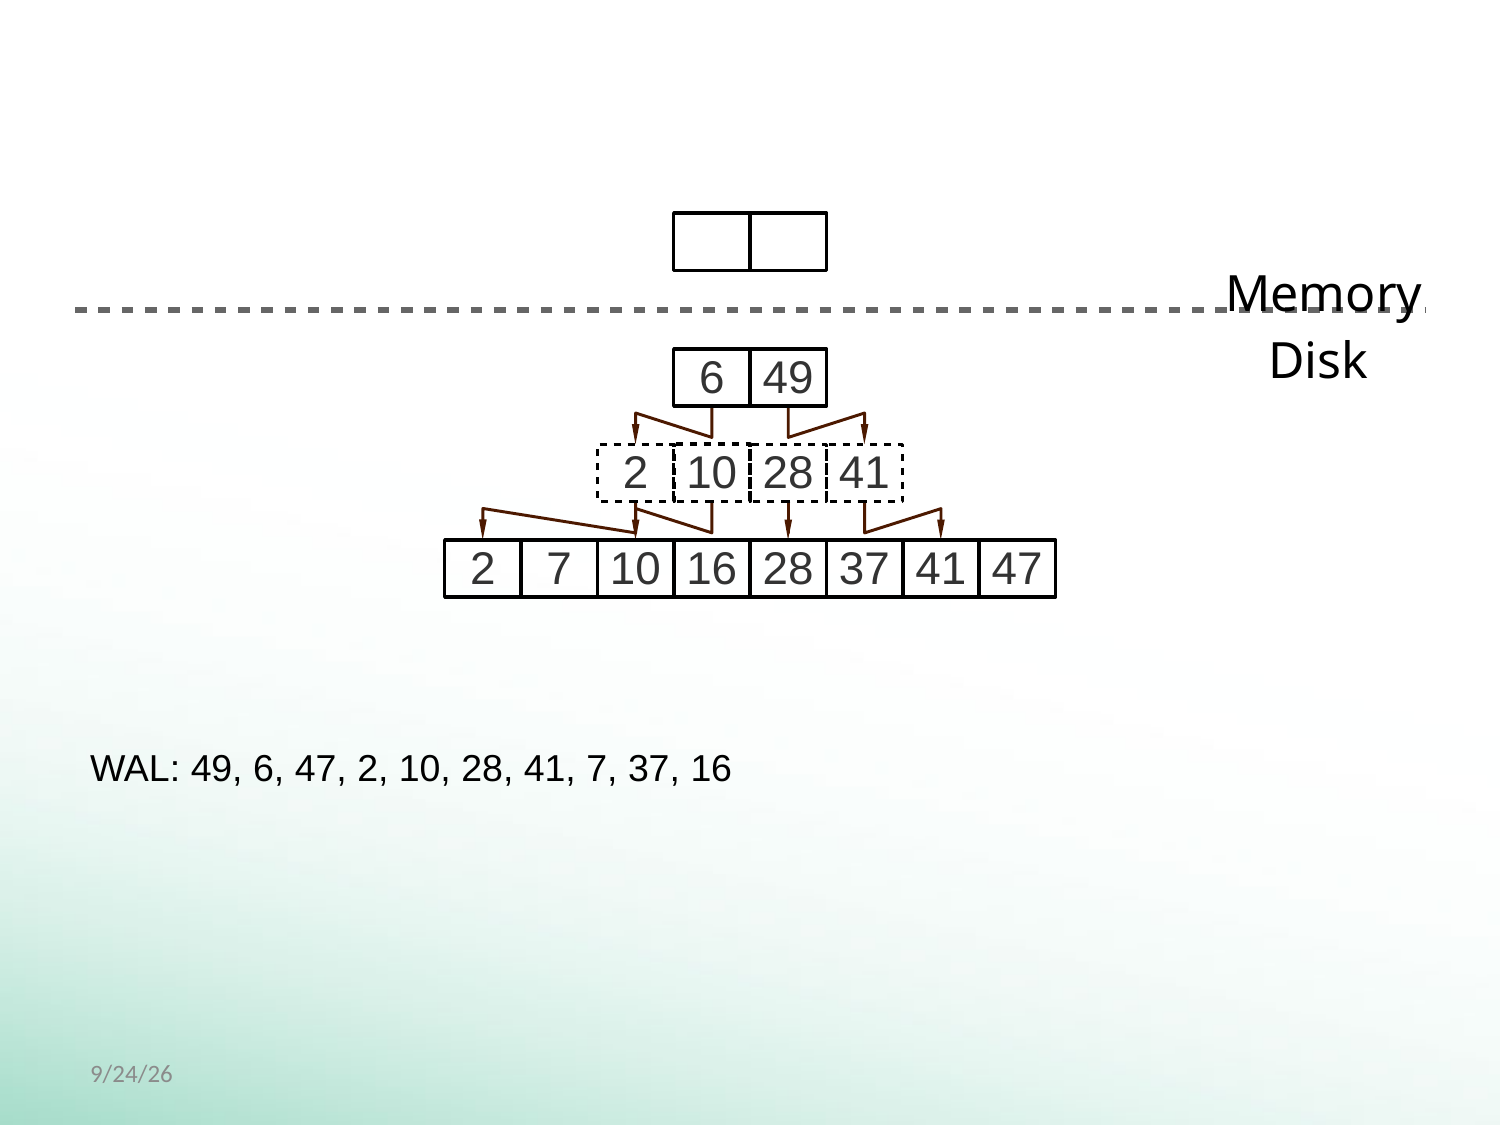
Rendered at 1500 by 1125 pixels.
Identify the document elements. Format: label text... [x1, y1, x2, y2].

text_box 7 [520, 539, 597, 598]
text_box 28 [750, 539, 826, 598]
text_box Memory [1210, 250, 1443, 327]
text_box 10 [673, 444, 750, 502]
text_box 6 [673, 348, 750, 407]
text_box 49 [750, 348, 827, 407]
picture [0, 0, 1500, 1125]
text_box 2 [444, 539, 520, 598]
text_box 2 [597, 444, 673, 502]
text_box 10 [597, 539, 673, 598]
text_box 16 [673, 539, 750, 598]
text_box 41 [826, 444, 903, 502]
text_box 41 [902, 539, 979, 598]
text_box 28 [750, 444, 826, 502]
text_box 47 [979, 539, 1056, 598]
text_box Disk [1253, 317, 1392, 394]
text_box WAL: 49, 6, 47, 2, 10, 28, 41, 7, 37, 16 [75, 740, 1361, 797]
text_box 37 [826, 539, 902, 598]
